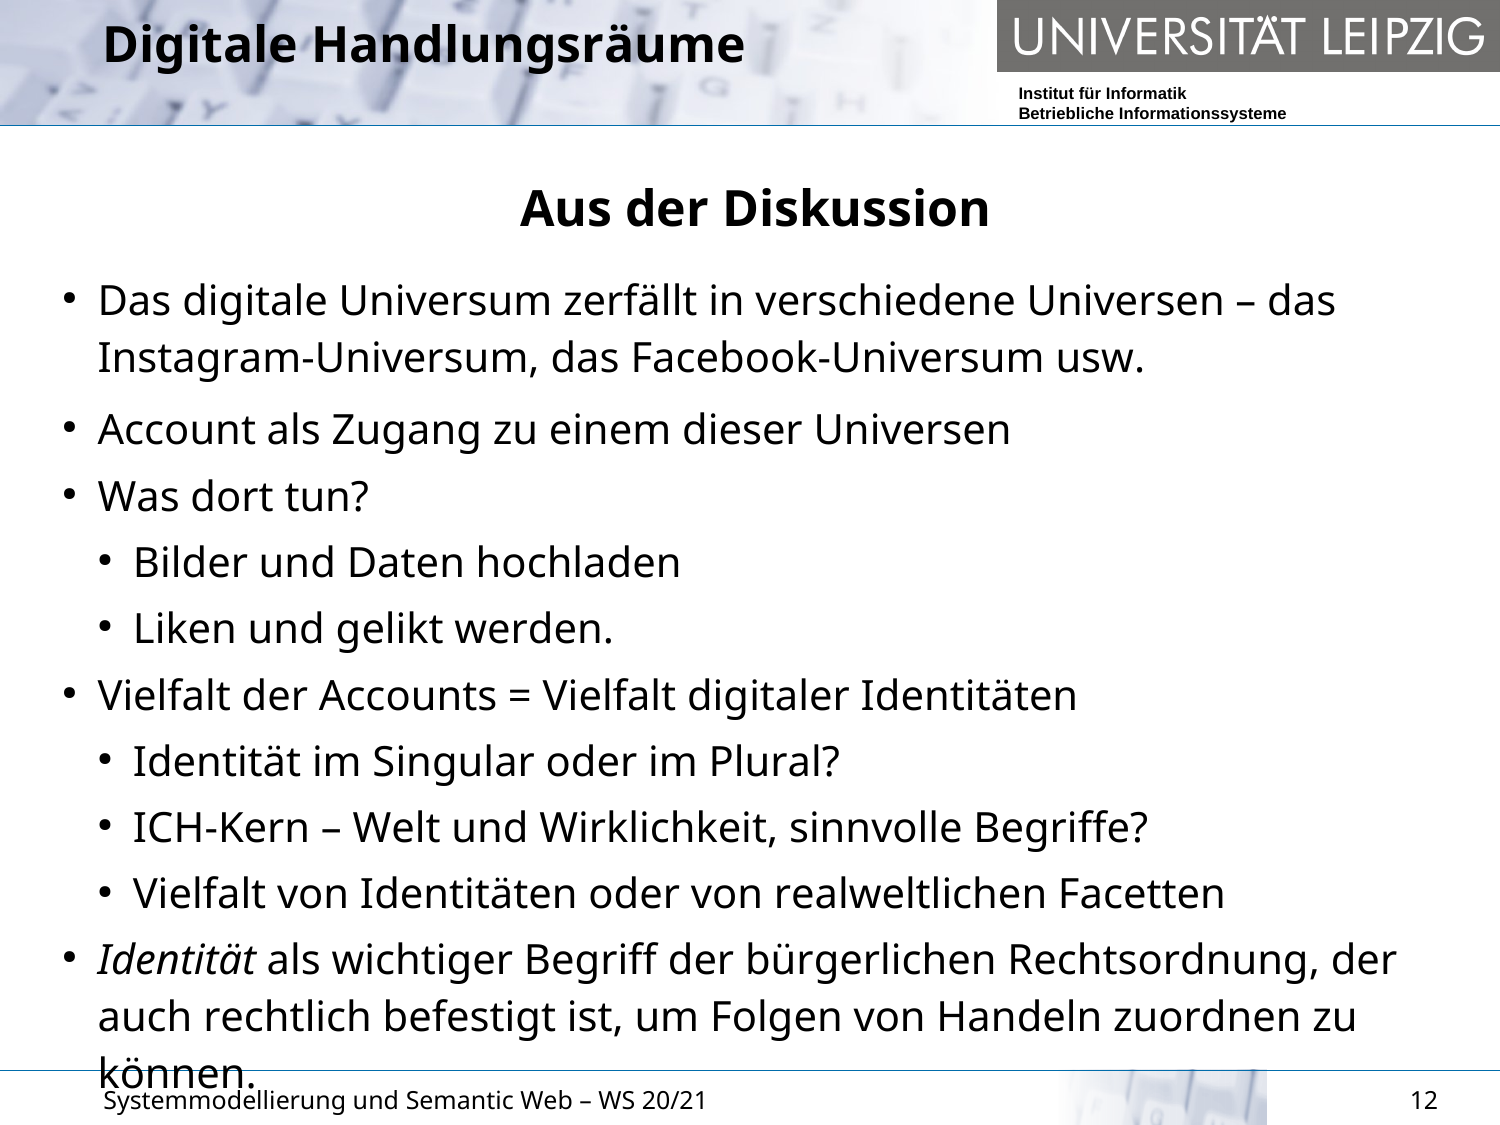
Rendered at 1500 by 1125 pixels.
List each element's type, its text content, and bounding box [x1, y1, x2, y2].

text_box Digitale Handlungsräume [87, 5, 761, 81]
picture [1057, 1071, 1267, 1125]
list Aus der Diskussion Das digitale Universum zerfällt in verschiedene Universen – das Instagram-Universum, das Facebook-Universum usw. Account als Zugang zu einem dieser Universen Was dort tun? Bilder und Daten hochladen Liken und gelikt werden. Vielfalt der Accounts = Vielfalt digitaler Identitäten Identität im Singular oder im Plural? ICH-Kern – Welt und Wirklichkeit, sinnvolle Begriffe? Vielfalt von Identitäten oder von realweltlichen Facetten Identität als wichtiger Begriff der bürgerlichen Rechtsordnung, der auch rechtlich befestigt ist, um Folgen von Handeln zuordnen zu können. [47, 165, 1465, 1020]
picture [0, 0, 1500, 125]
